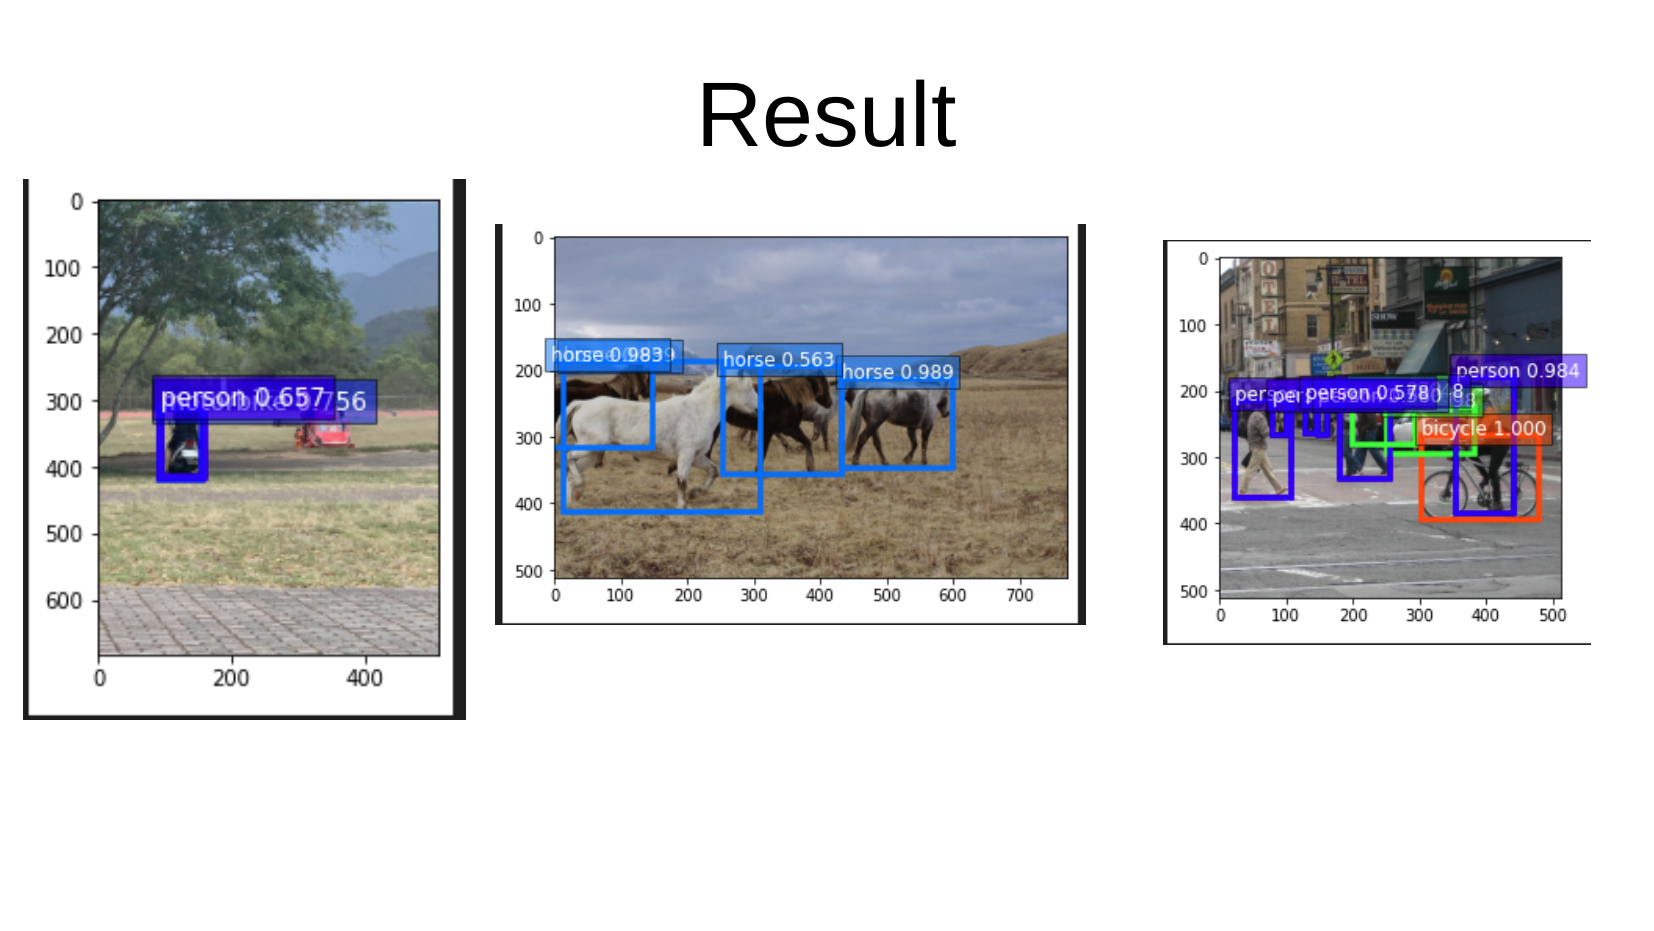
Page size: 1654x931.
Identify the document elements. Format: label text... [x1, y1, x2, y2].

picture [1163, 240, 1591, 646]
title Result [82, 37, 1571, 193]
picture [495, 224, 1086, 625]
picture [23, 179, 466, 720]
